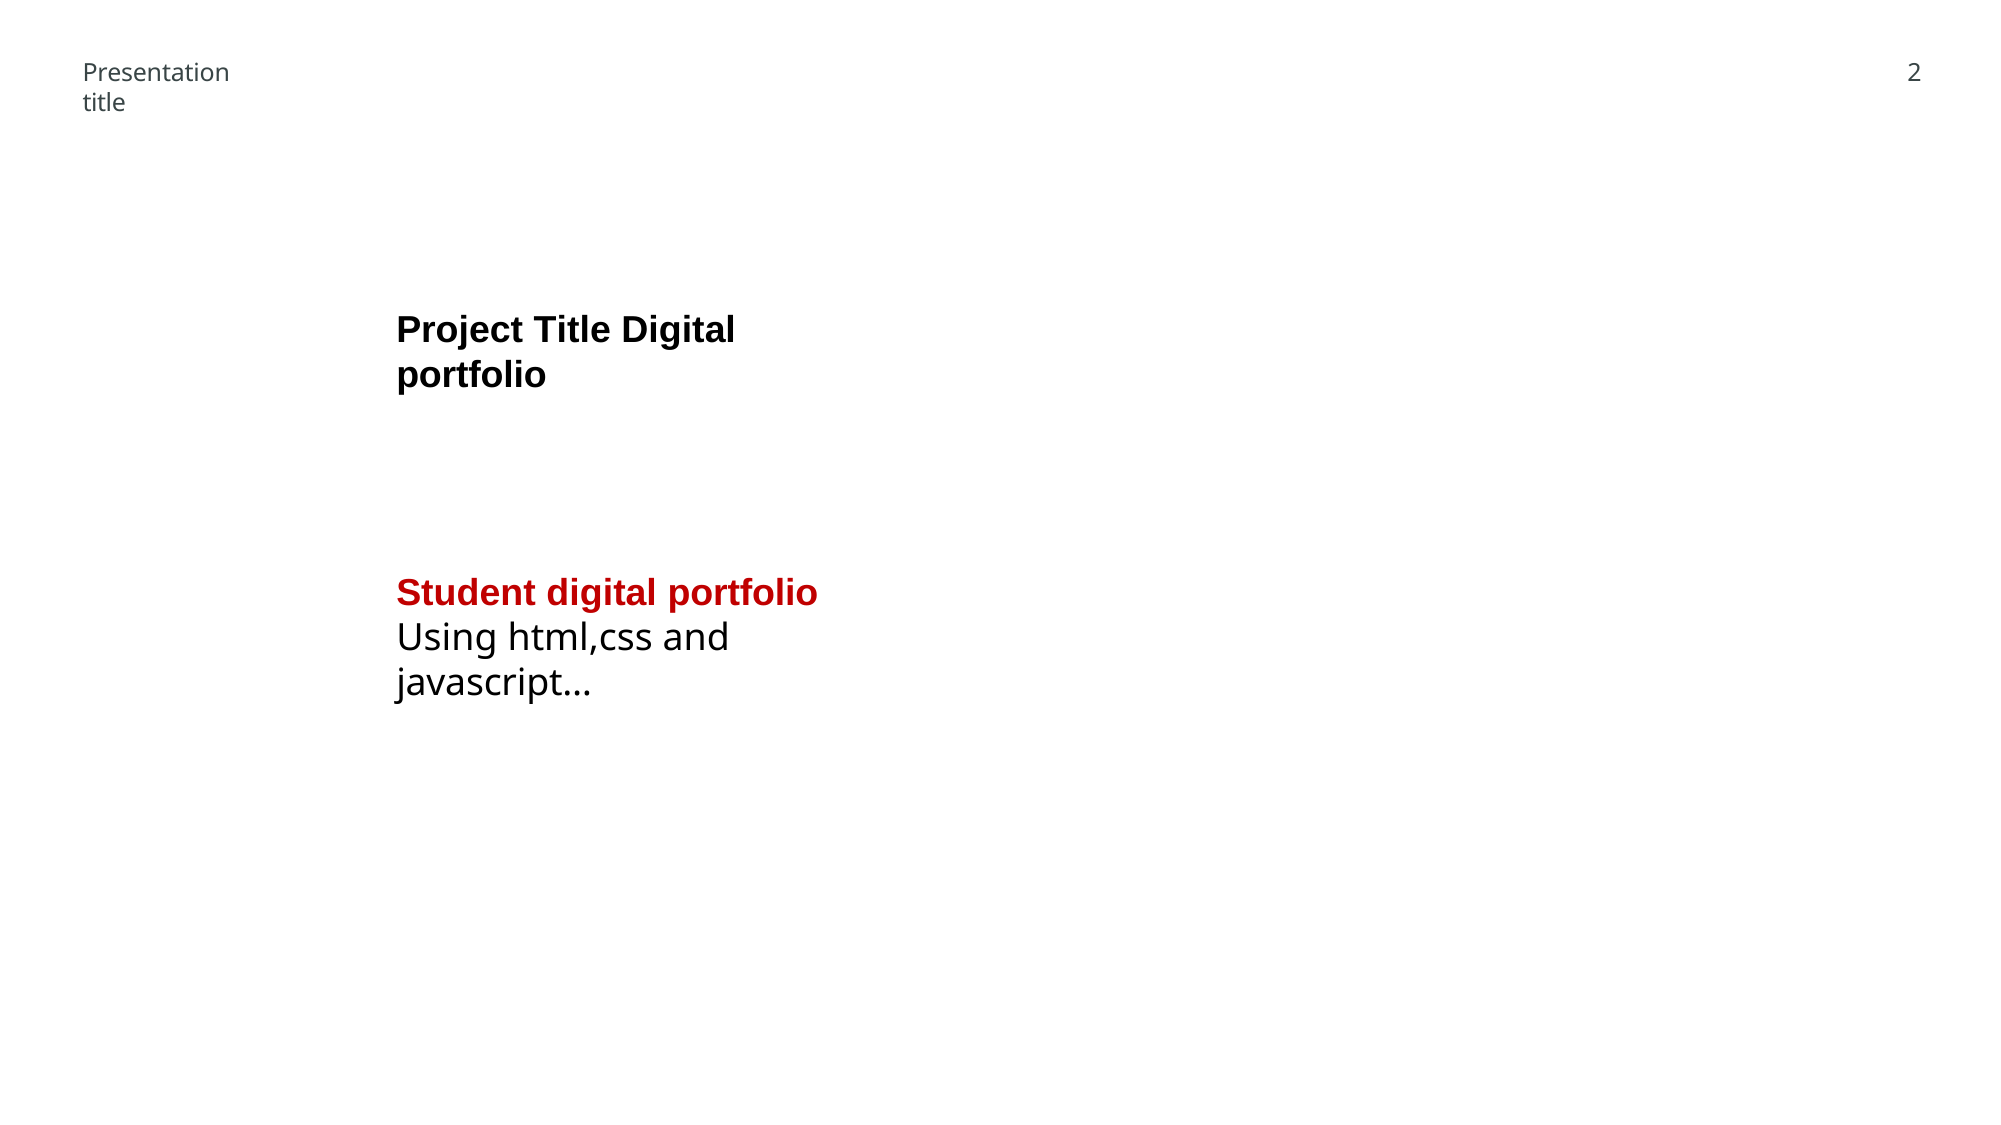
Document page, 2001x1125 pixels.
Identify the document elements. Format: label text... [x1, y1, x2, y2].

text_box Student digital portfolio Using html,css and javascript… [394, 566, 918, 661]
text_box Presentation title [80, 54, 267, 89]
text_box 2 [1905, 54, 1924, 89]
text_box Project Title Digital portfolio [394, 303, 897, 353]
